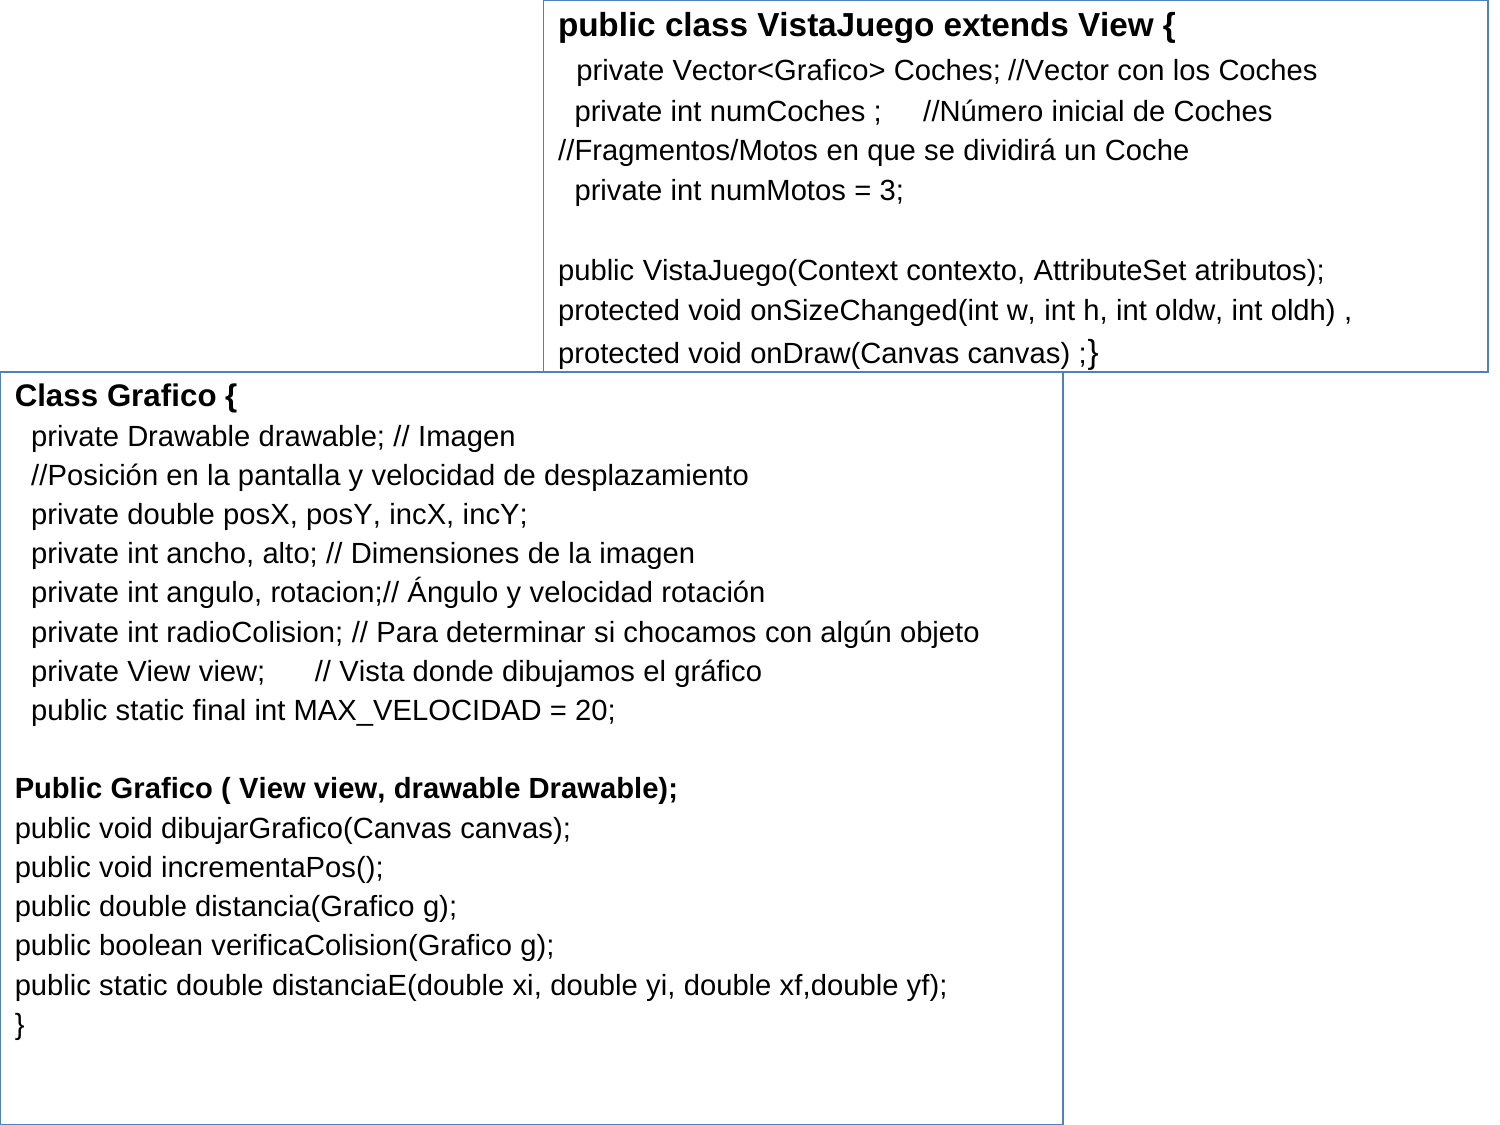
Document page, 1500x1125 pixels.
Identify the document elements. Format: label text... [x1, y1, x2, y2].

text_box Class Grafico { private Drawable drawable; // Imagen //Posición en la pantalla y velocidad de desplazamiento private double posX, posY, incX, incY; private int ancho, alto; // Dimensiones de la imagen private int angulo, rotacion;// Ángulo y velocidad rotación private int radioColision; // Para determinar si chocamos con algún objeto private View view; // Vista donde dibujamos el gráfico public static final int MAX_VELOCIDAD = 20; Public Grafico ( View view, drawable Drawable); public void dibujarGrafico(Canvas canvas); public void incrementaPos(); public double distancia(Grafico g); public boolean verificaColision(Grafico g); public static double distanciaE(double xi, double yi, double xf,double yf); } [0, 371, 1064, 1125]
text_box public class VistaJuego extends View { private Vector<Grafico> Coches; //Vector con los Coches private int numCoches ; //Número inicial de Coches //Fragmentos/Motos en que se dividirá un Coche private int numMotos = 3; public VistaJuego(Context contexto, AttributeSet atributos); protected void onSizeChanged(int w, int h, int oldw, int oldh) , protected void onDraw(Canvas canvas) ;} [543, 0, 1489, 372]
